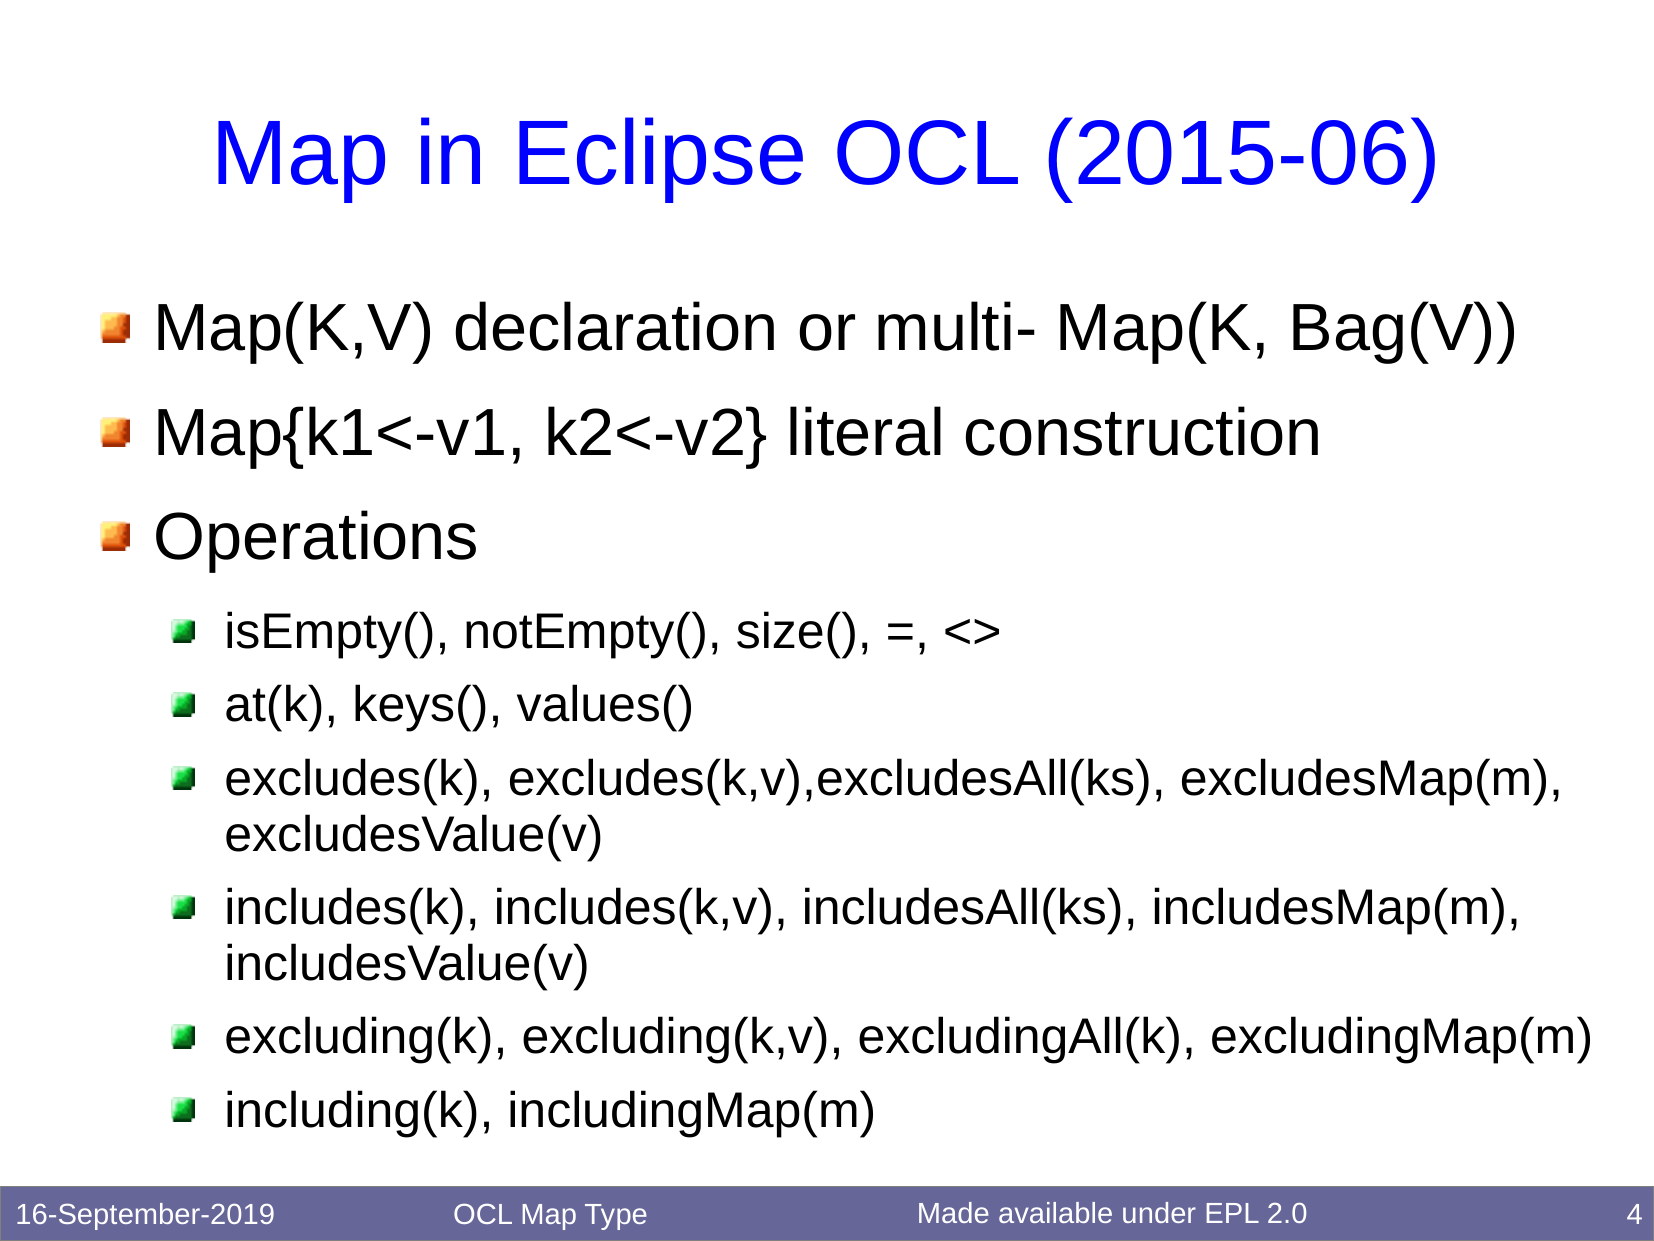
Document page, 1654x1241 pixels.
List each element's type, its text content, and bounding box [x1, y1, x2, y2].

list Map(K,V) declaration or multi- Map(K, Bag(V)) Map{k1<-v1, k2<-v2} literal construction Operations isEmpty(), notEmpty(), size(), =, <> at(k), keys(), values() excludes(k), excludes(k,v),excludesAll(ks), excludesMap(m), excludesValue(v) includes(k), includes(k,v), includesAll(ks), includesMap(m), includesValue(v) excluding(k), excluding(k,v), excludingAll(k), excludingMap(m) including(k), includingMap(m) [82, 290, 1622, 1184]
title Map in Eclipse OCL (2015-06) [82, 49, 1571, 257]
